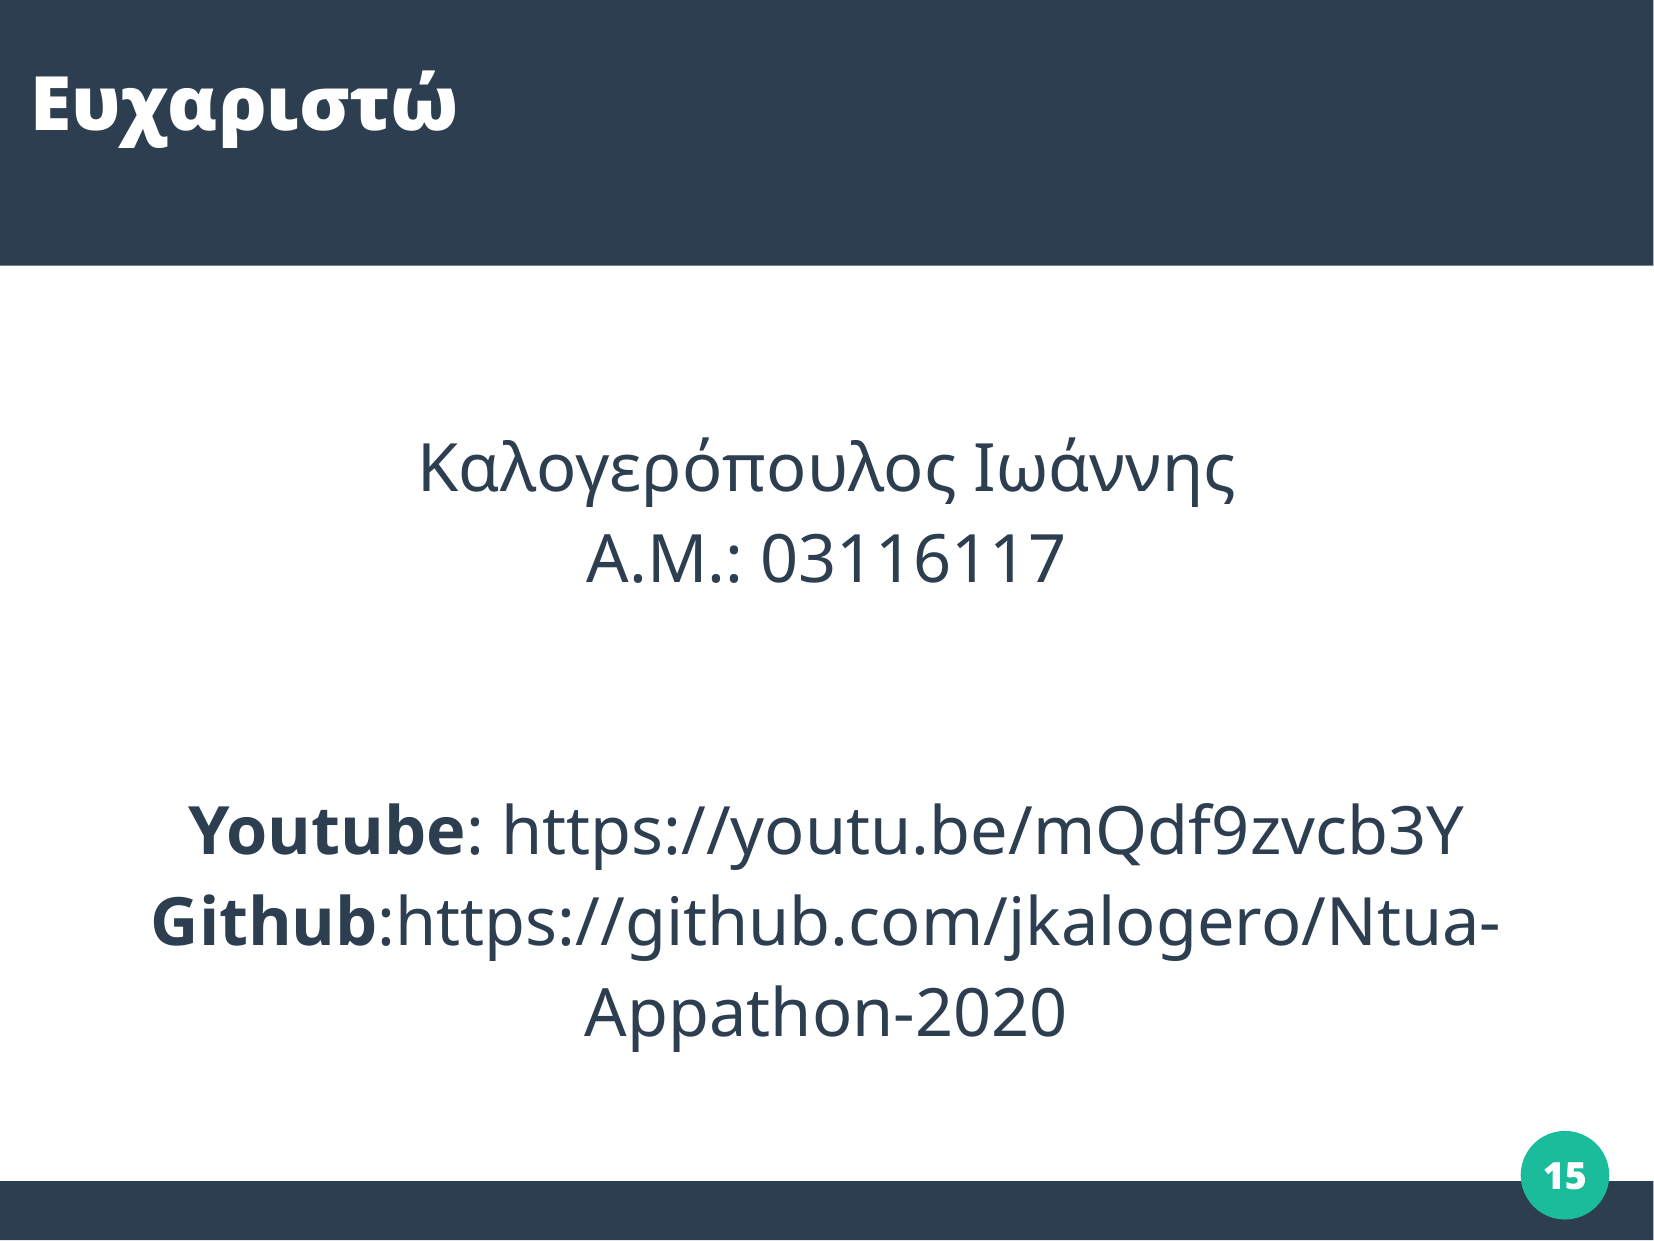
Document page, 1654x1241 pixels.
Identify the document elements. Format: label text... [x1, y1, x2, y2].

title Ευχαριστώ [30, 22, 1566, 181]
text_box Καλογερόπουλος Ιωάννης Α.Μ.: 03116117 Youtube: https://youtu.be/mQdf9zvcb3Y Github:https://github.com/jkalogero/Ntua-Appathon-2020 [59, 324, 1595, 1152]
